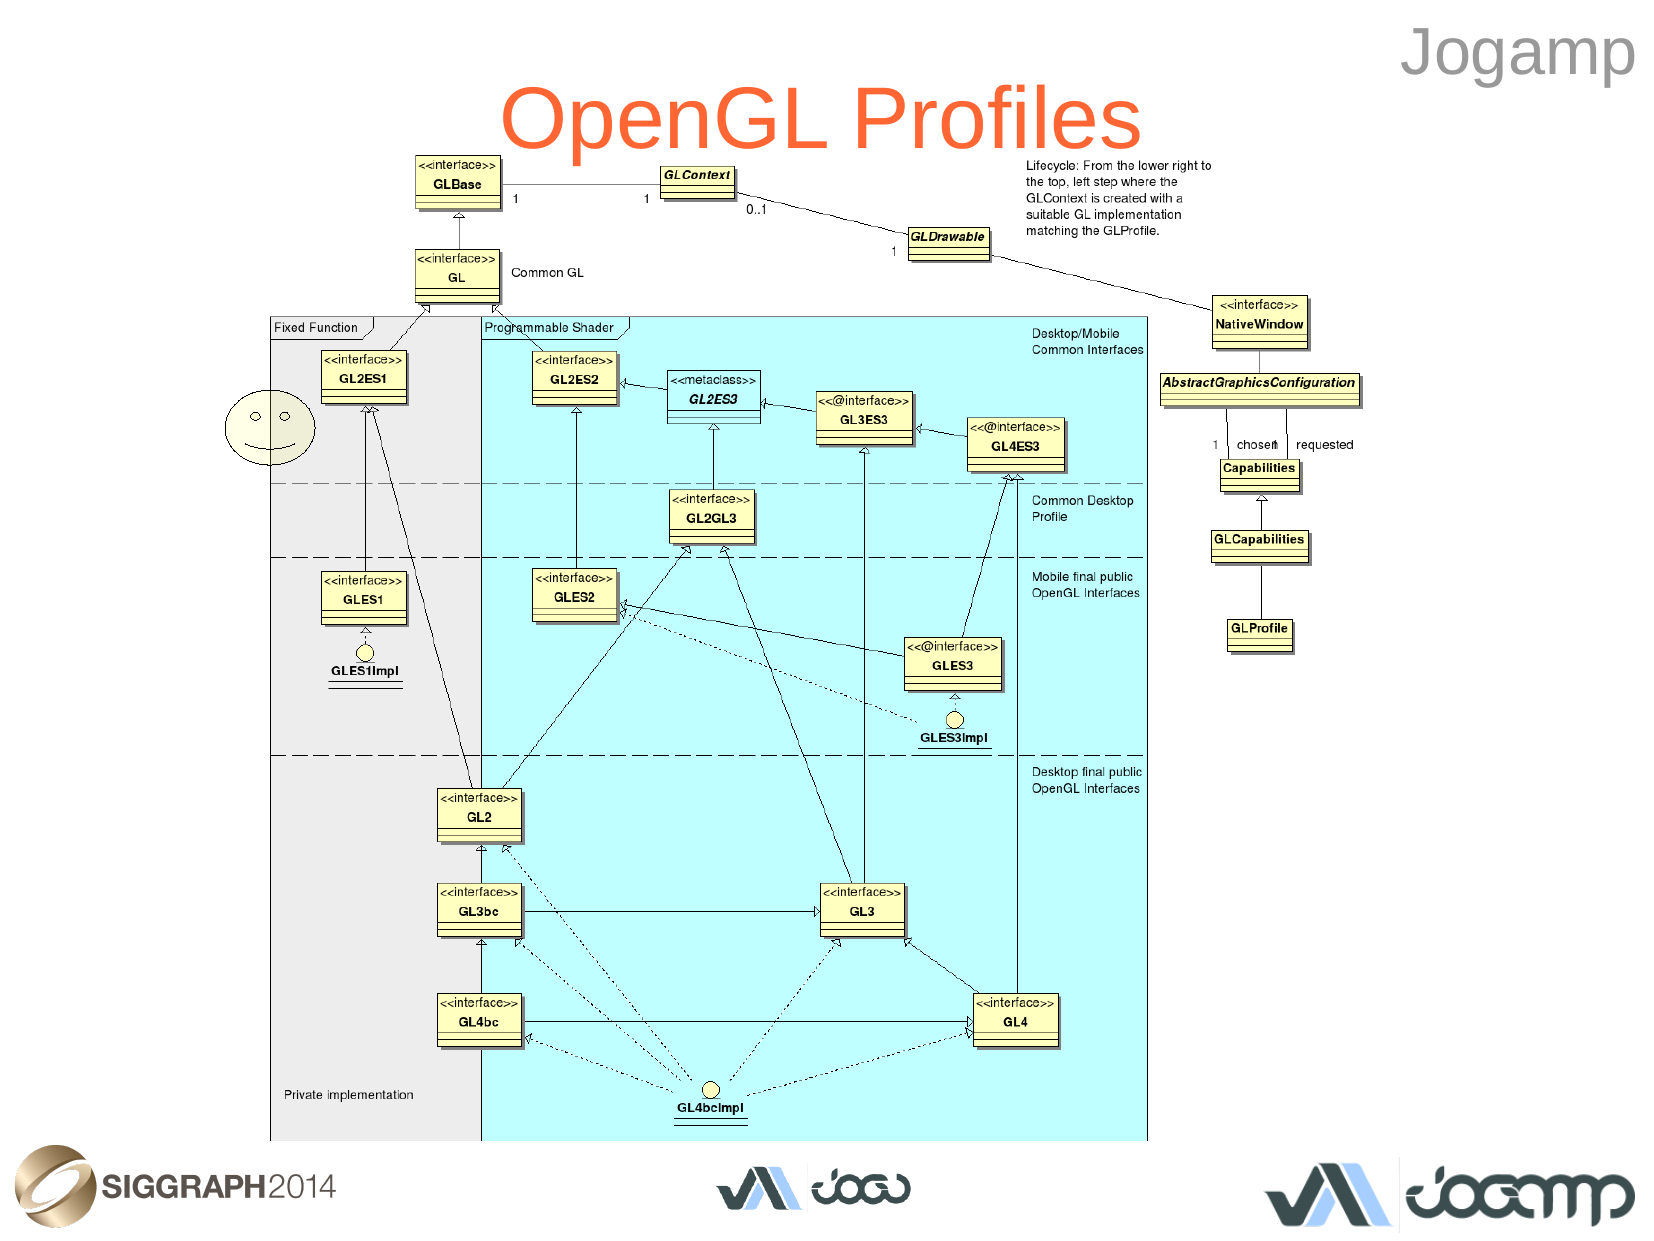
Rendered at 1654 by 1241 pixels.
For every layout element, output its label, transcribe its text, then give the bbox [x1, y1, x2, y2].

title OpenGL Profiles [68, 56, 1576, 181]
text_box Jogamp [1385, 6, 1654, 112]
picture [714, 1163, 916, 1214]
picture [1262, 1157, 1635, 1233]
picture [7, 181, 1373, 1239]
text_box [225, 390, 316, 466]
